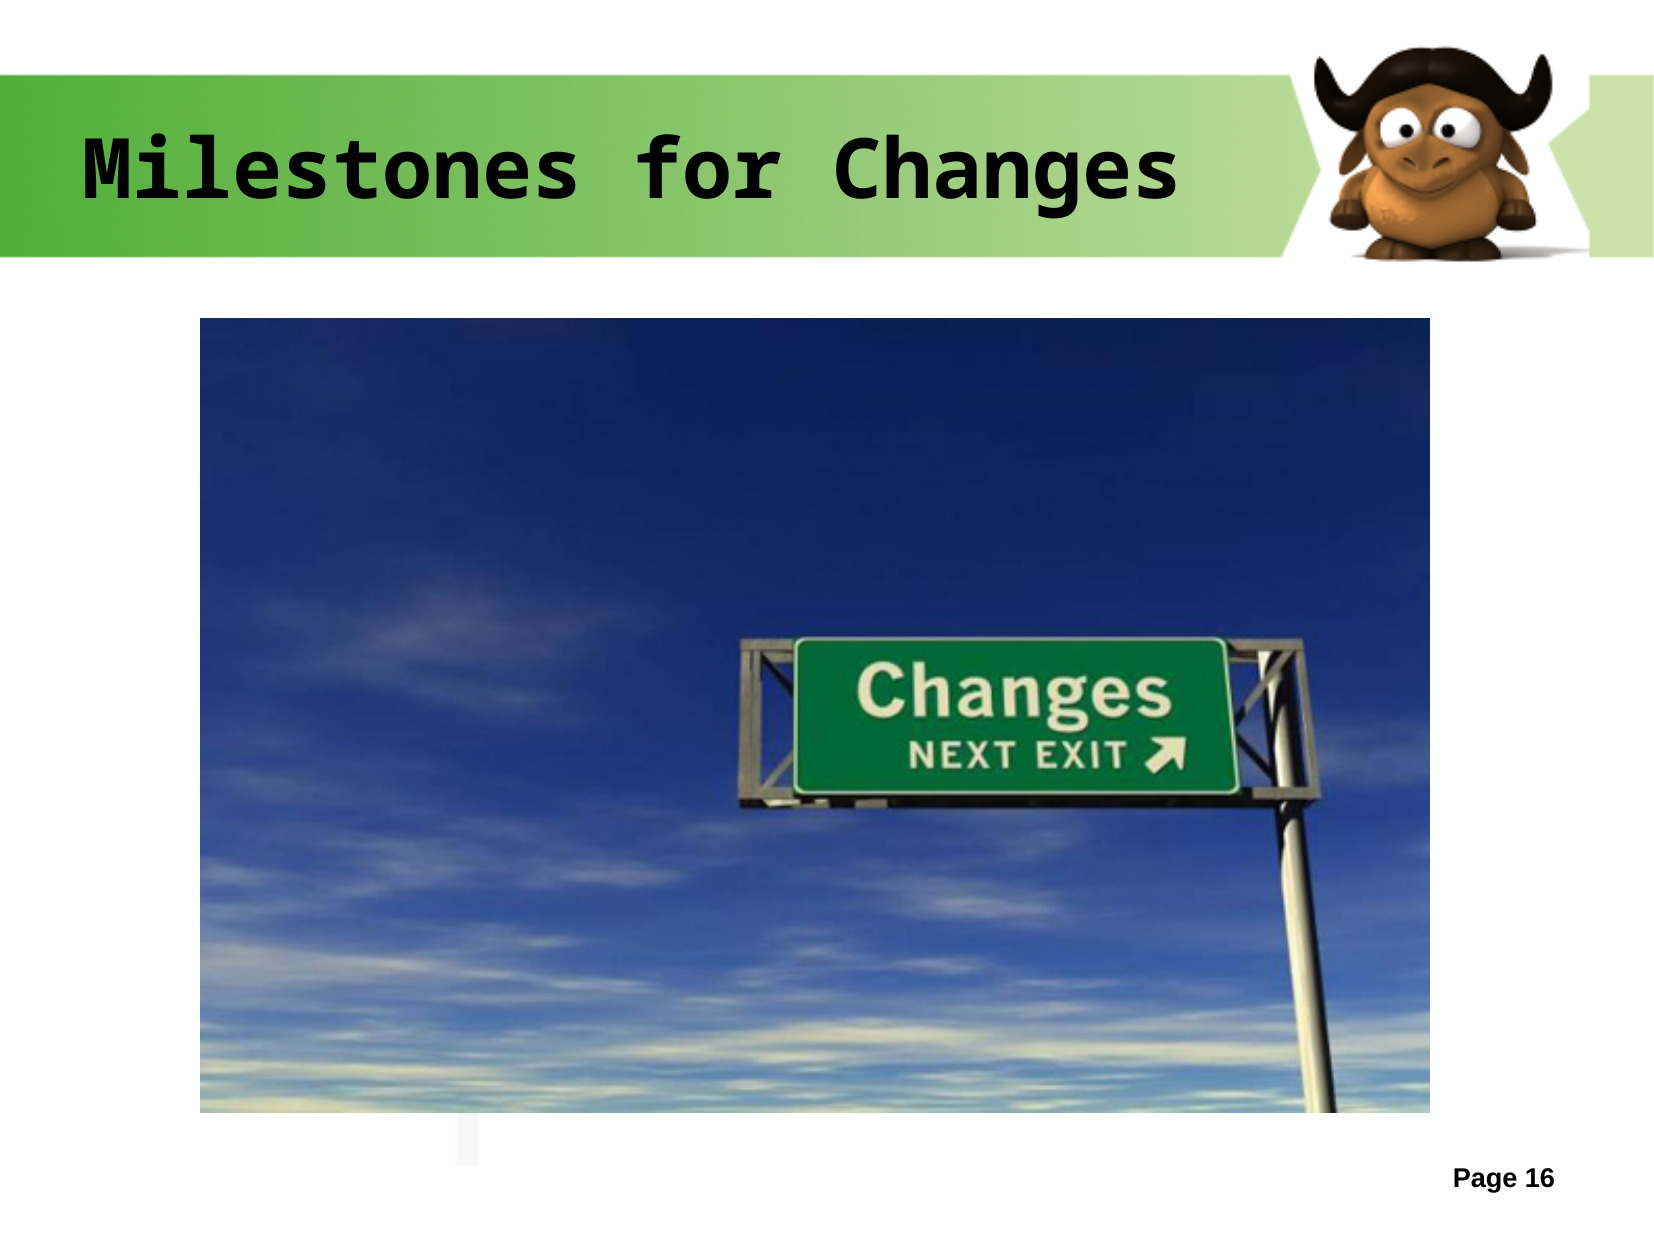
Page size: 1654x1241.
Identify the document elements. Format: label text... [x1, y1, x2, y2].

title Milestones for Changes [82, 61, 1571, 269]
picture [0, 0, 1654, 1241]
